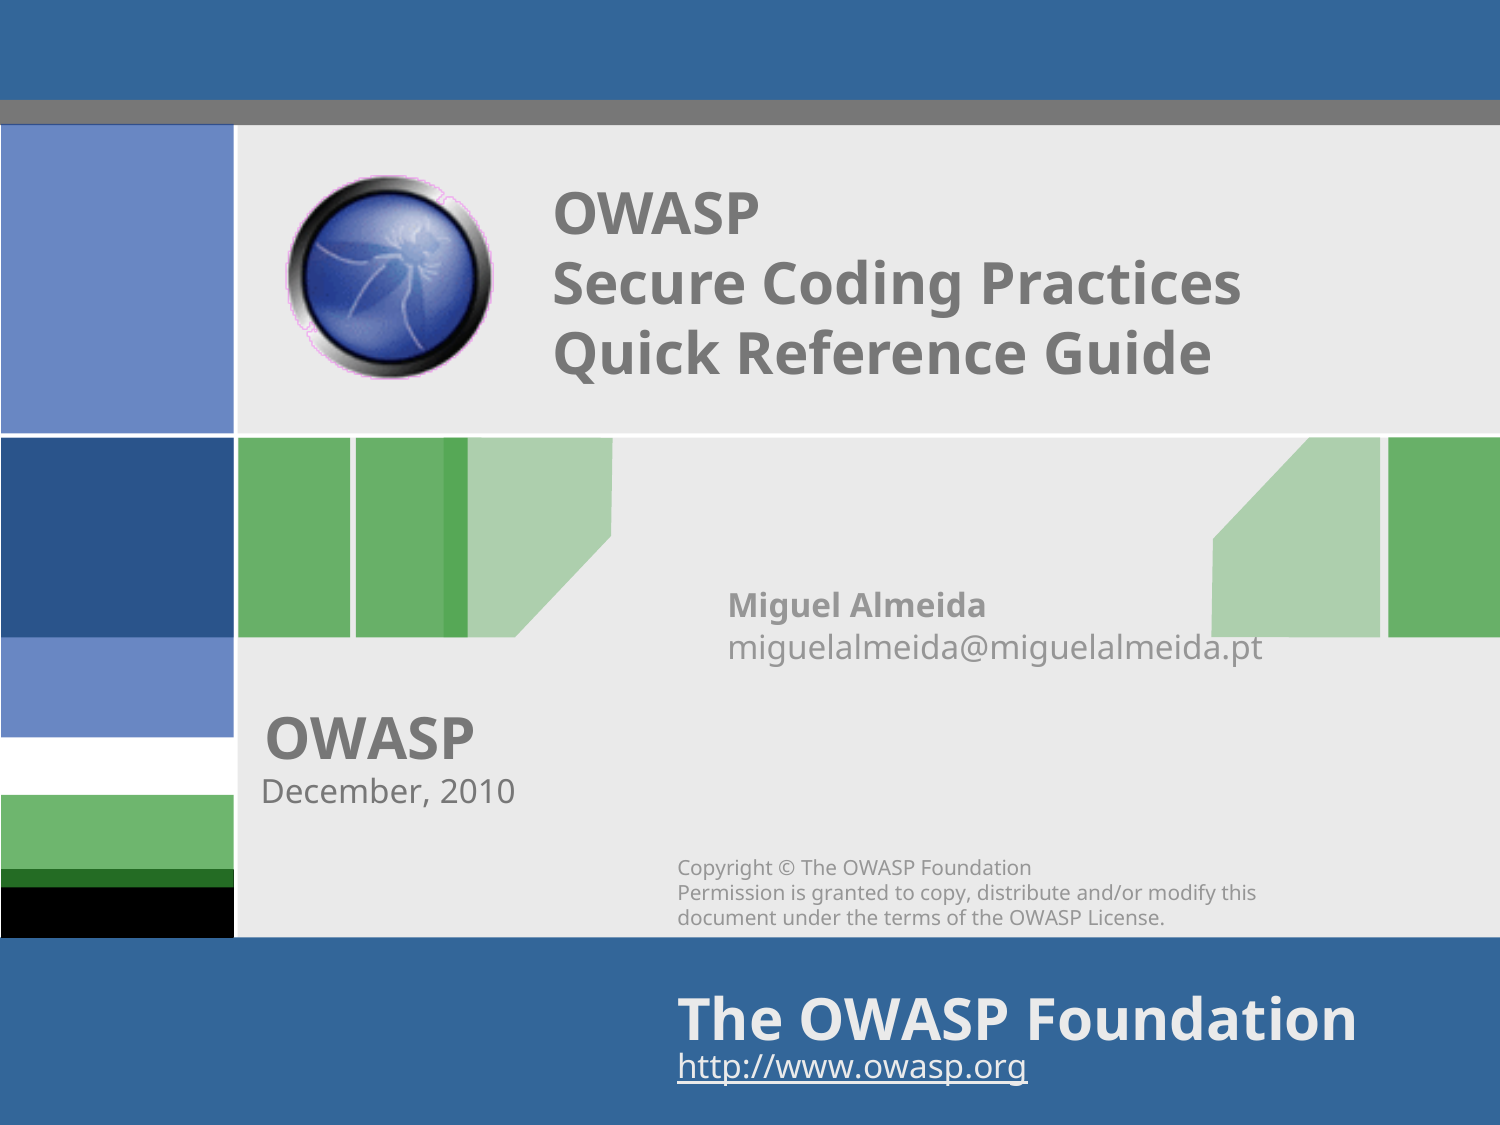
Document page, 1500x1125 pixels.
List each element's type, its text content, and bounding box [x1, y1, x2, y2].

text_box December, 2010 [245, 762, 532, 818]
subtitle Miguel Almeida miguelalmeida@miguelalmeida.pt [712, 534, 1326, 765]
picture [275, 174, 501, 382]
title OWASP Secure Coding Practices Quick Reference Guide [537, 124, 1500, 438]
